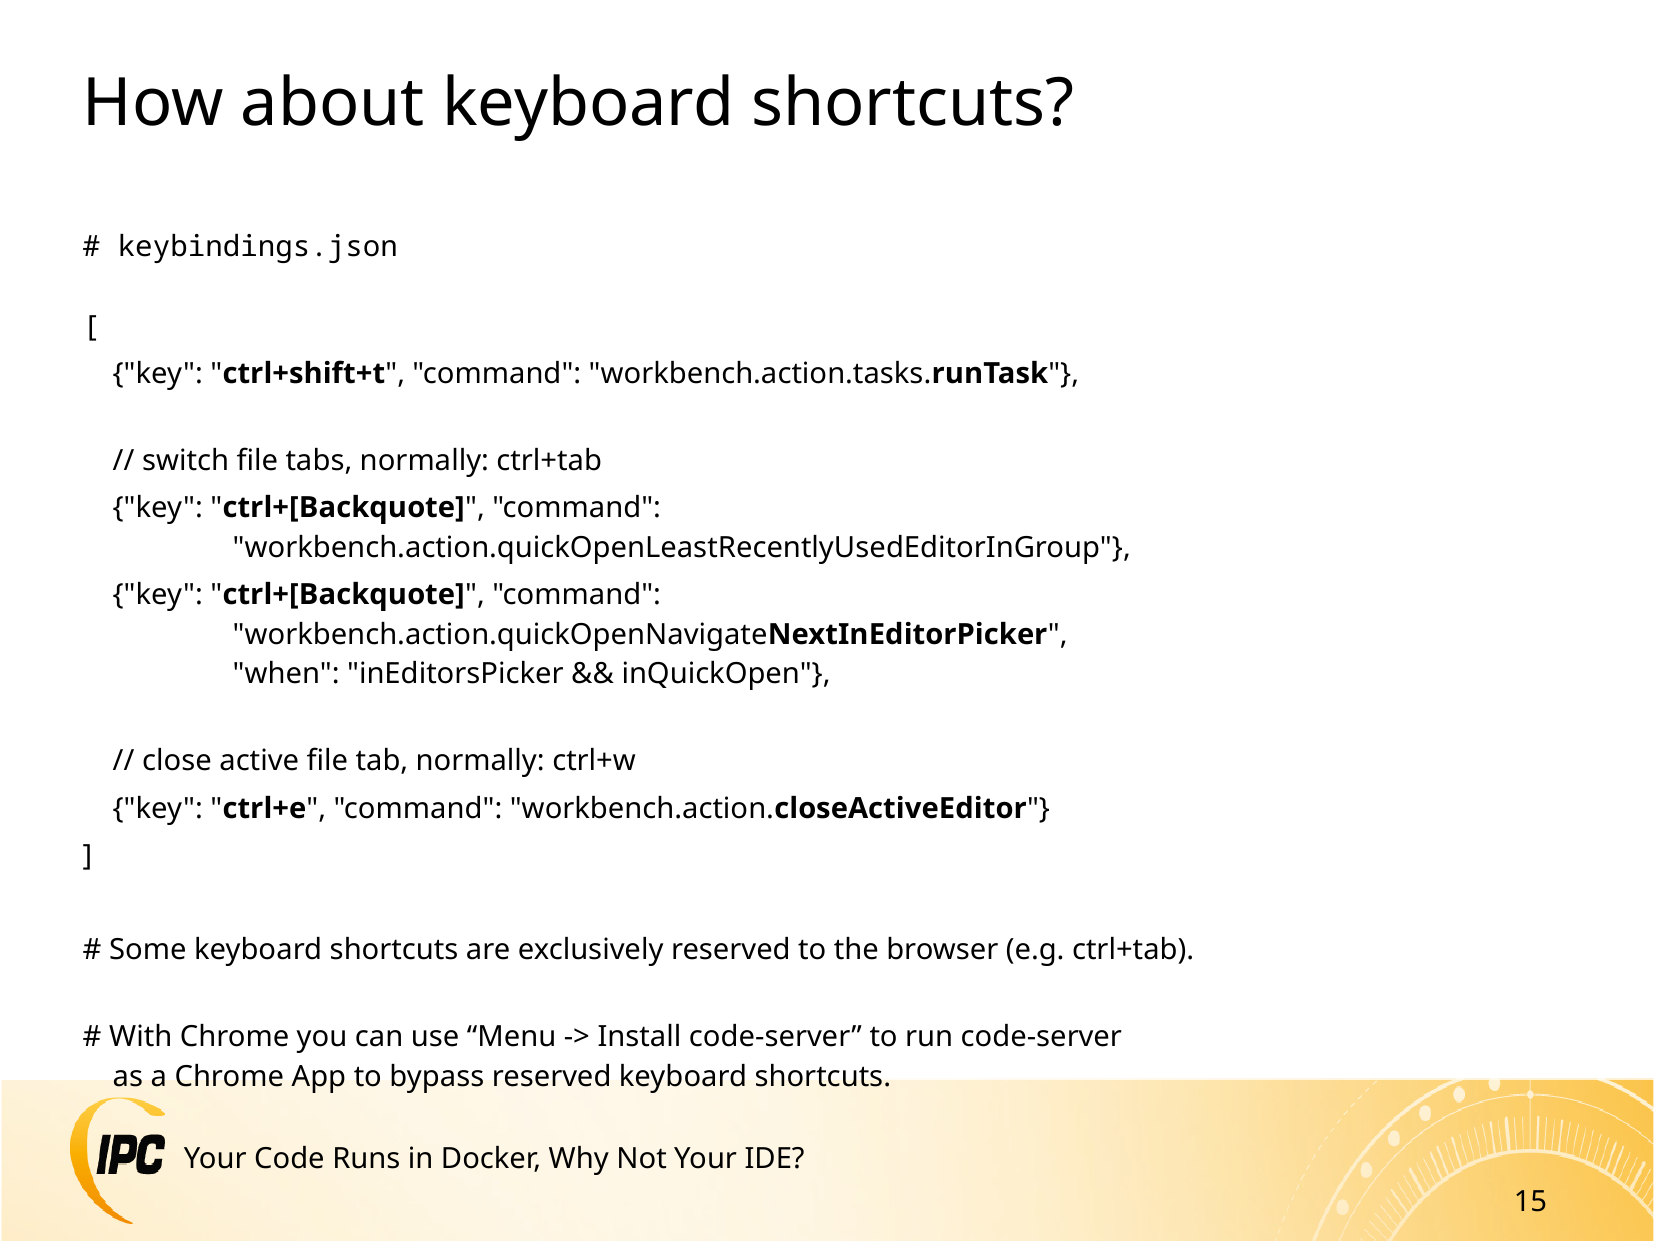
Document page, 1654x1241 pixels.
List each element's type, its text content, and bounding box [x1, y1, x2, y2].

list # keybindings.json [ {"key": "ctrl+shift+t", "command": "workbench.action.tasks.runTask"}, // switch file tabs, normally: ctrl+tab {"key": "ctrl+[Backquote]", "command": "workbench.action.quickOpenLeastRecentlyUsedEditorInGroup"}, {"key": "ctrl+[Backquote]", "command": "workbench.action.quickOpenNavigateNextInEditorPicker", "when": "inEditorsPicker && inQuickOpen"}, // close active file tab, normally: ctrl+w {"key": "ctrl+e", "command": "workbench.action.closeActiveEditor"} ] # Some keyboard shortcuts are exclusively reserved to the browser (e.g. ctrl+tab). # With Chrome you can use “Menu -> Install code-server” to run code-server as a Chrome App to bypass reserved keyboard shortcuts. [82, 225, 1571, 986]
title How about keyboard shortcuts? [82, 3, 1571, 196]
picture [0, 0, 1654, 1241]
